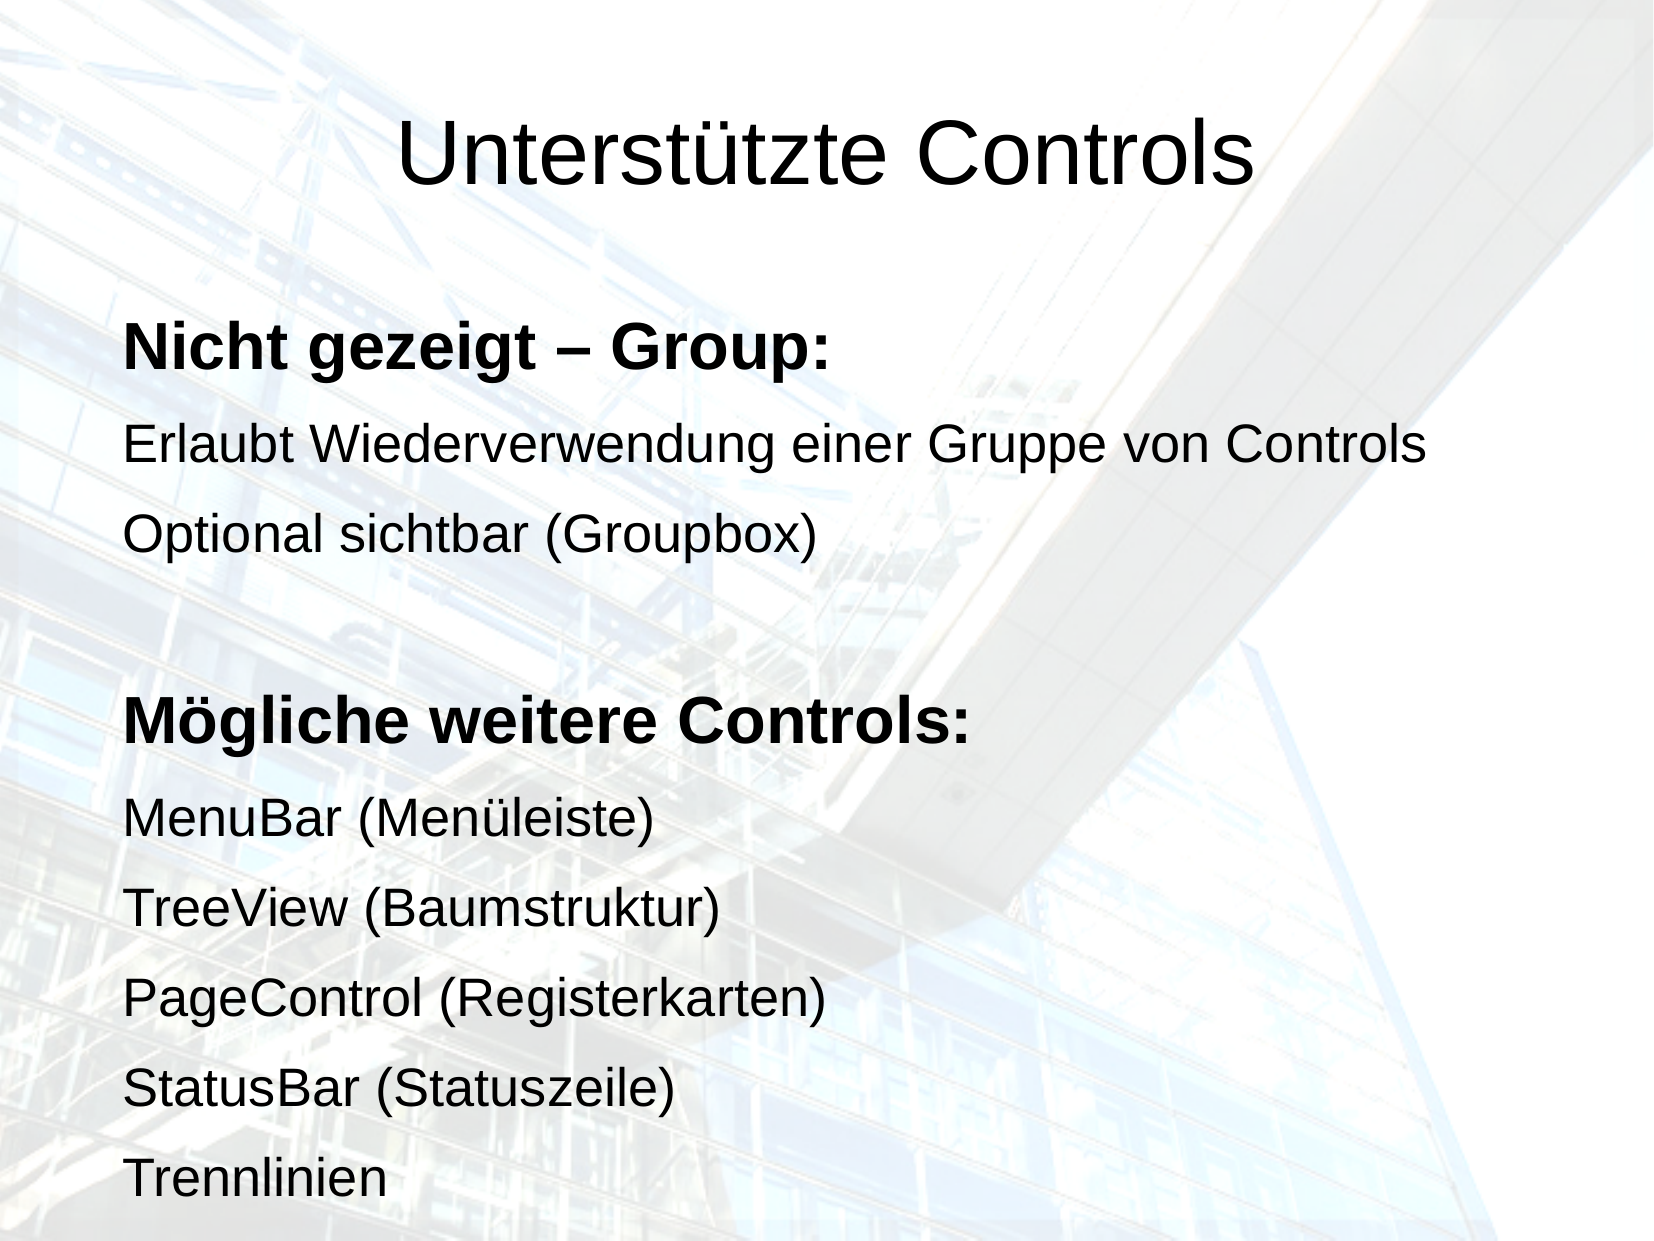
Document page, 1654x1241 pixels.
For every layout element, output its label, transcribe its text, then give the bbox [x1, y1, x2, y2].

title Unterstützte Controls [82, 49, 1571, 257]
picture [0, 0, 1654, 1241]
text_box Nicht gezeigt – Group: Erlaubt Wiederverwendung einer Gruppe von Controls Optional sichtbar (Groupbox) Mögliche weitere Controls: MenuBar (Menüleiste) TreeView (Baumstruktur) PageControl (Registerkarten) StatusBar (Statuszeile) Trennlinien [47, 307, 1536, 1241]
